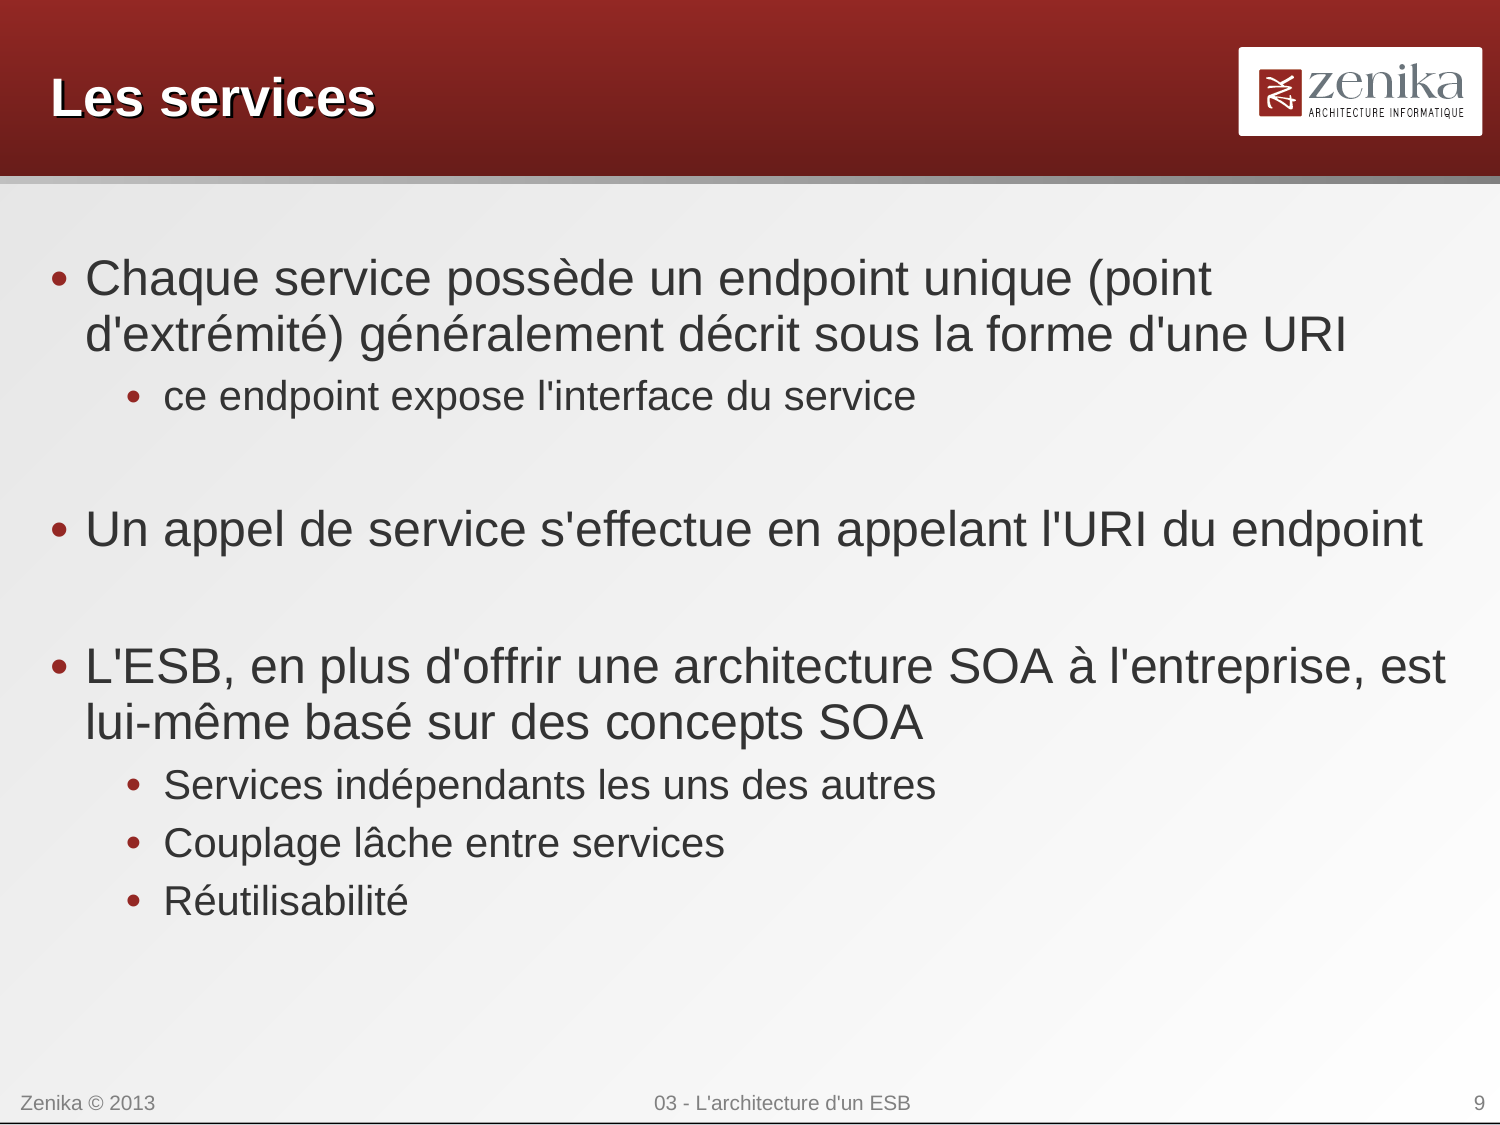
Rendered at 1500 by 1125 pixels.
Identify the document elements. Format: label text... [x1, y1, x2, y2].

list Chaque service possède un endpoint unique (point d'extrémité) généralement décrit sous la forme d'une URI ce endpoint expose l'interface du service Un appel de service s'effectue en appelant l'URI du endpoint L'ESB, en plus d'offrir une architecture SOA à l'entreprise, est lui-même basé sur des concepts SOA Services indépendants les uns des autres Couplage lâche entre services Réutilisabilité [50, 250, 1477, 1064]
title Les services [50, 22, 1206, 172]
picture [1257, 58, 1464, 125]
